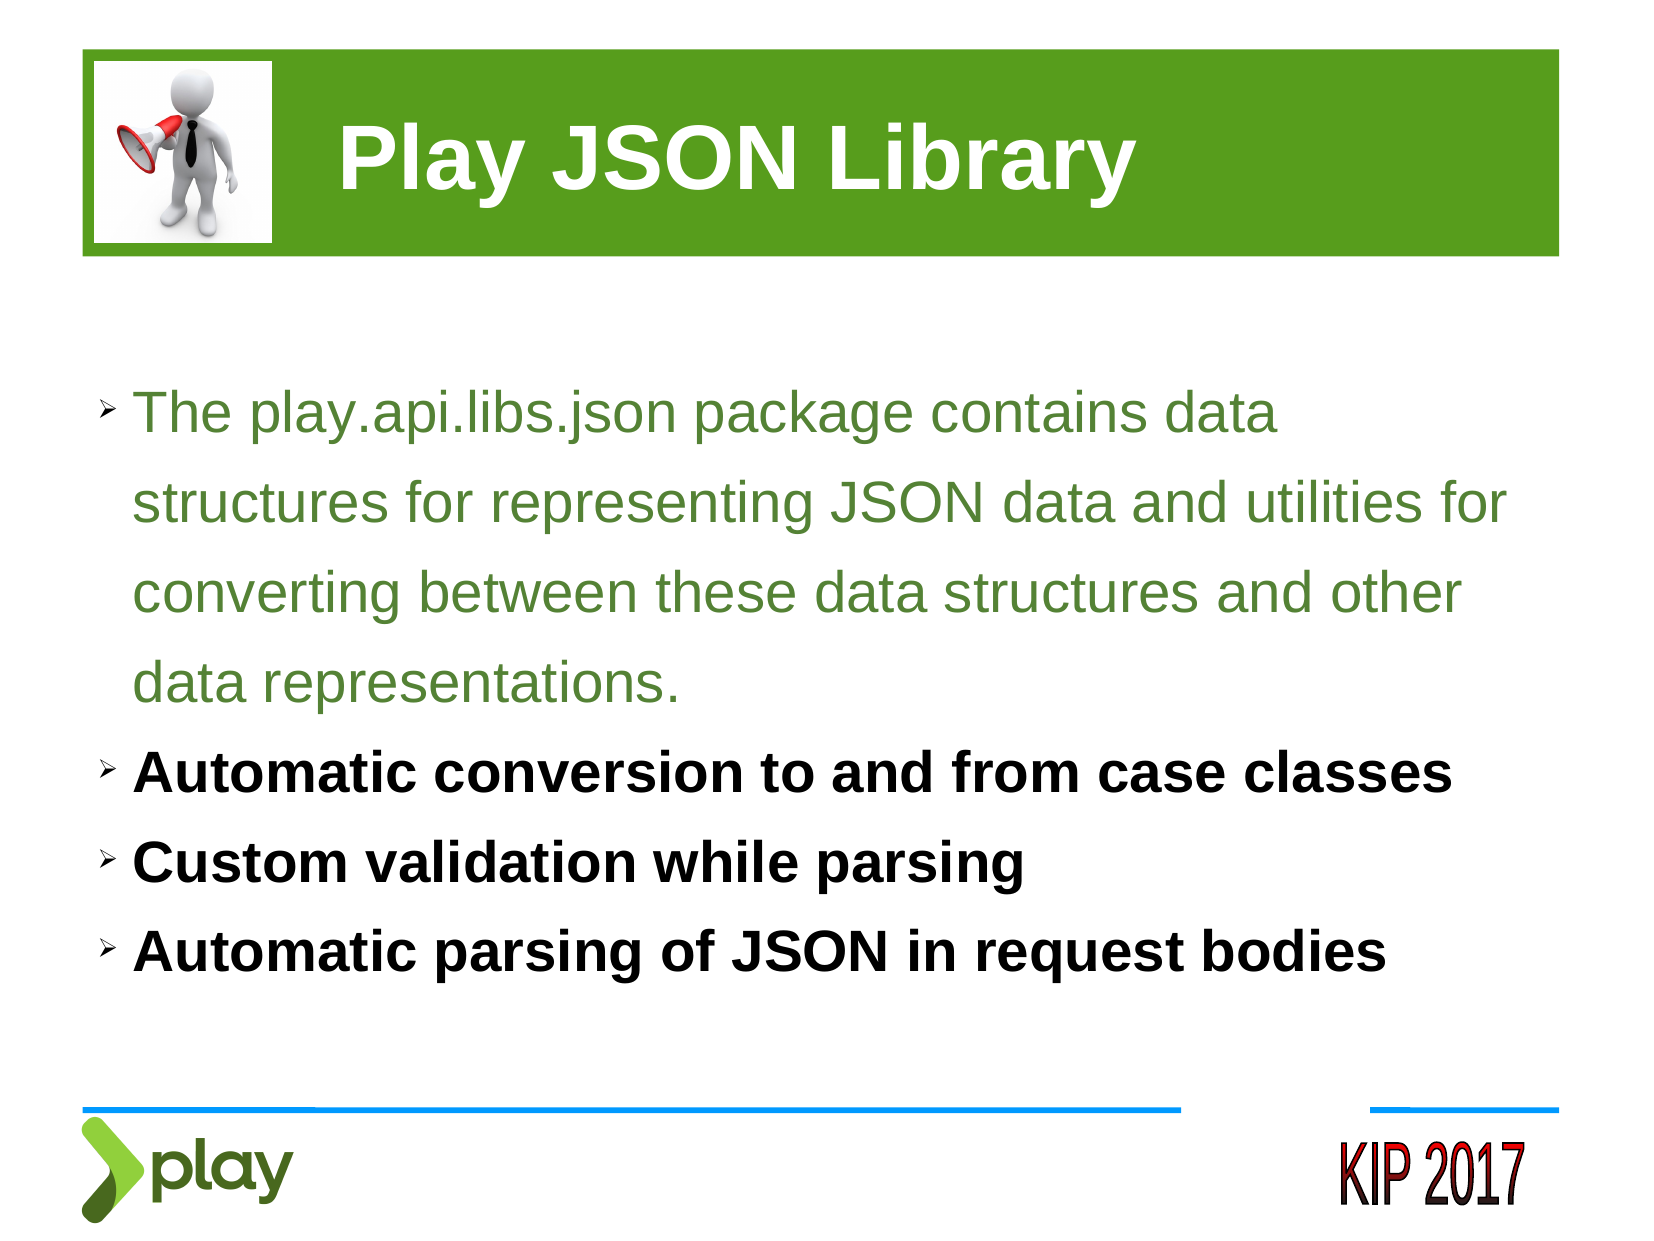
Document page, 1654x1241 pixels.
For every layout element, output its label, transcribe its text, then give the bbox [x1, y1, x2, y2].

title Play JSON Library [82, 49, 1560, 257]
text_box The play.api.libs.json package contains data structures for representing JSON data and utilities for converting between these data structures and other data representations. Automatic conversion to and from case classes Custom validation while parsing Automatic parsing of JSON in request bodies [82, 299, 1560, 1065]
picture [94, 61, 272, 243]
picture [68, 1111, 302, 1229]
